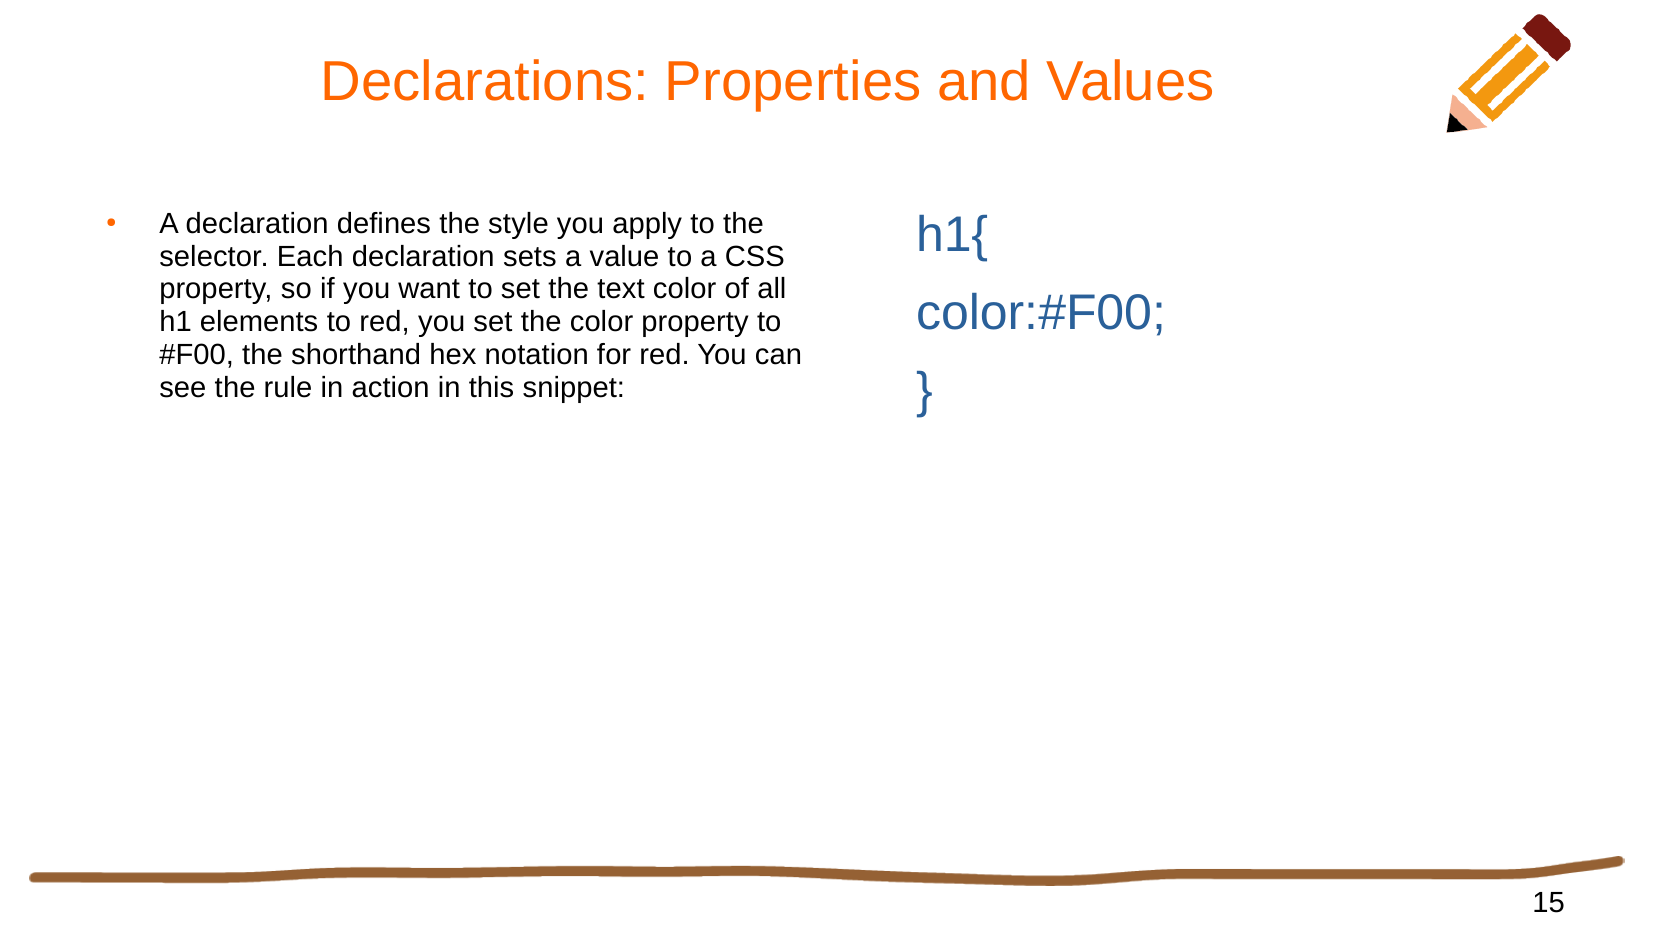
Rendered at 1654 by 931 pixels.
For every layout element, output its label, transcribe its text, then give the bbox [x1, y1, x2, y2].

picture [1446, 14, 1571, 133]
list h1{ color:#F00; } [845, 206, 1566, 857]
picture [29, 856, 1625, 886]
title Declarations: Properties and Values [88, 29, 1447, 133]
list A declaration defines the style you apply to the selector. Each declaration sets a value to a CSS property, so if you want to set the text color of all h1 elements to red, you set the color property to #F00, the shorthand hex notation for red. You can see the rule in action in this snippet: [88, 206, 809, 857]
